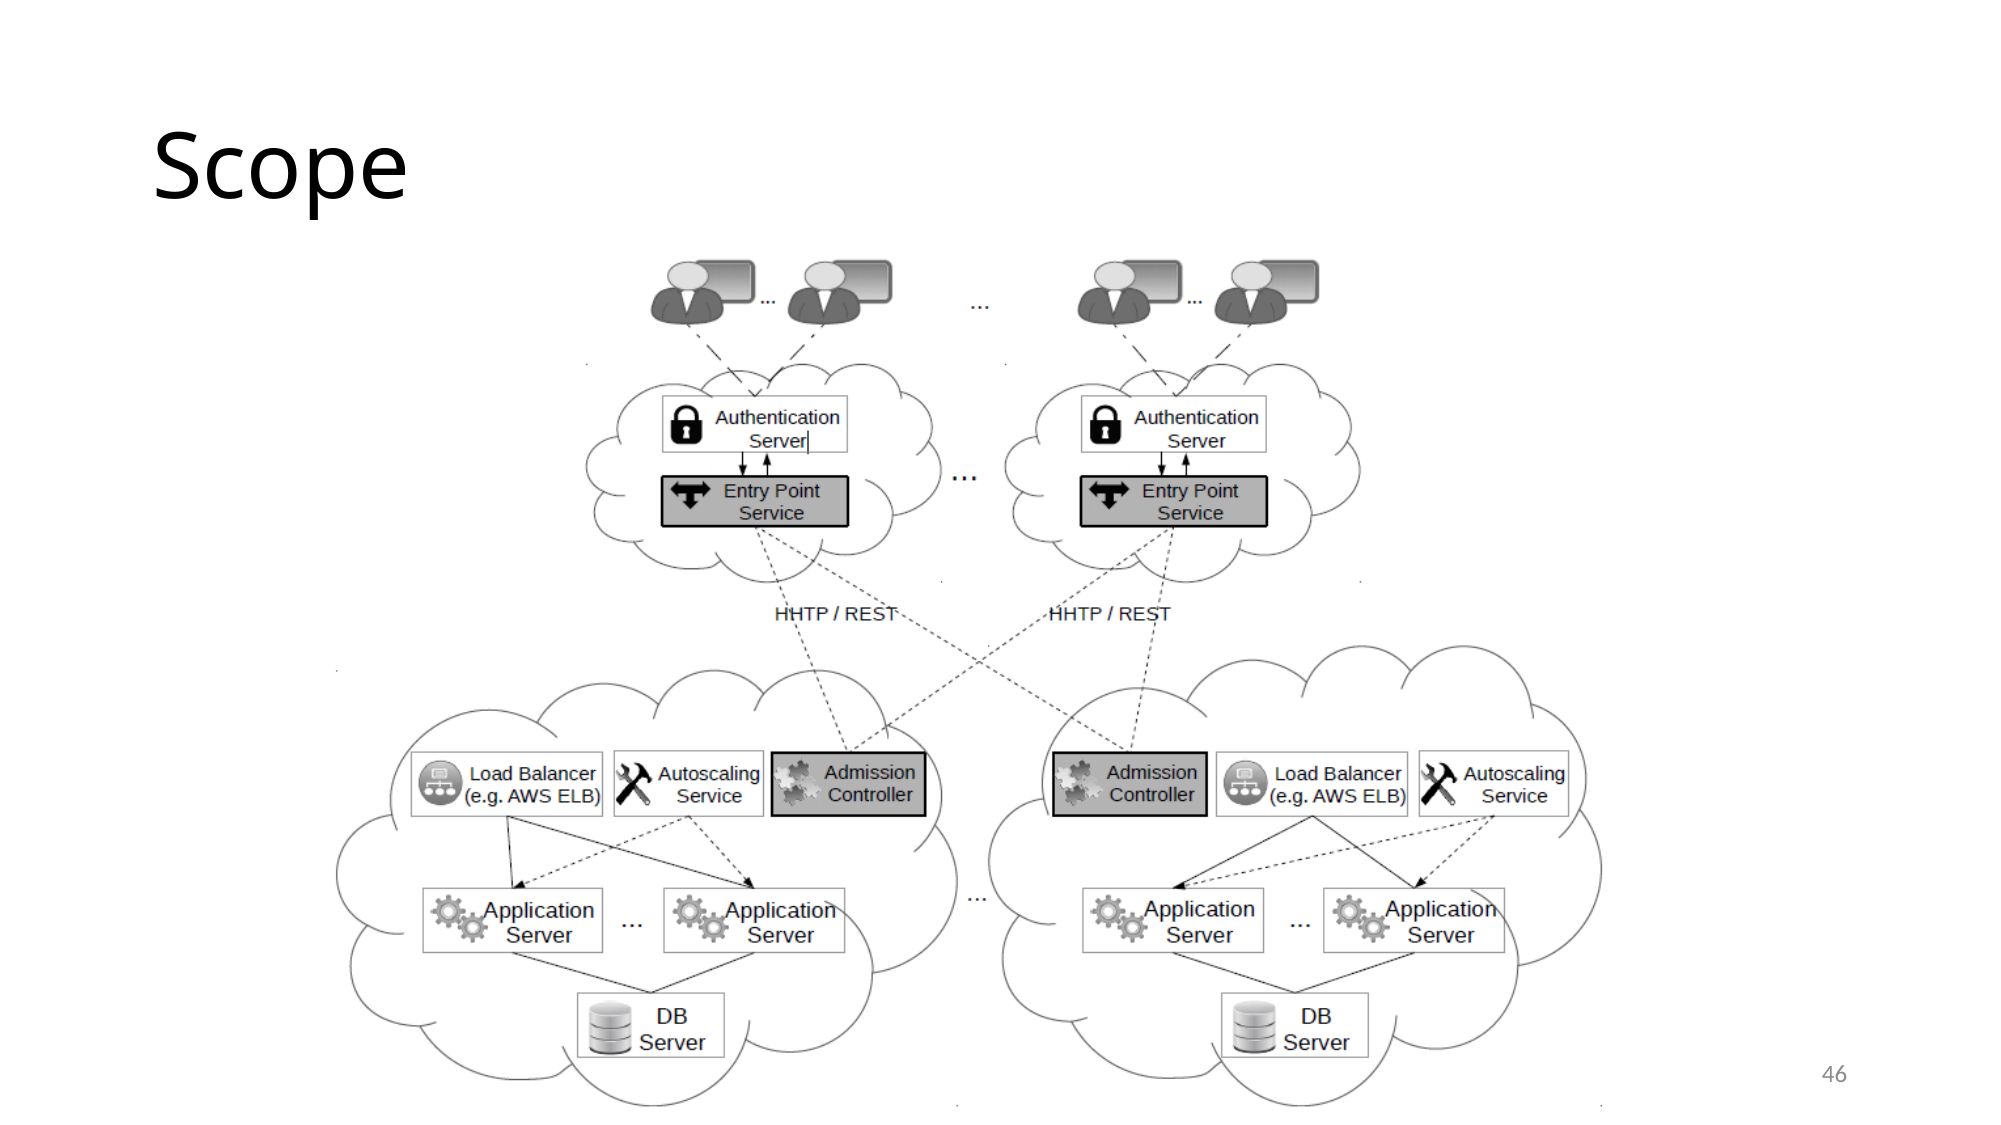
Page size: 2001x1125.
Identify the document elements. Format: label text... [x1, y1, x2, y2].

slide_number <number> [1412, 1042, 1863, 1103]
picture [331, 250, 1627, 1117]
title Scope [137, 59, 1863, 278]
